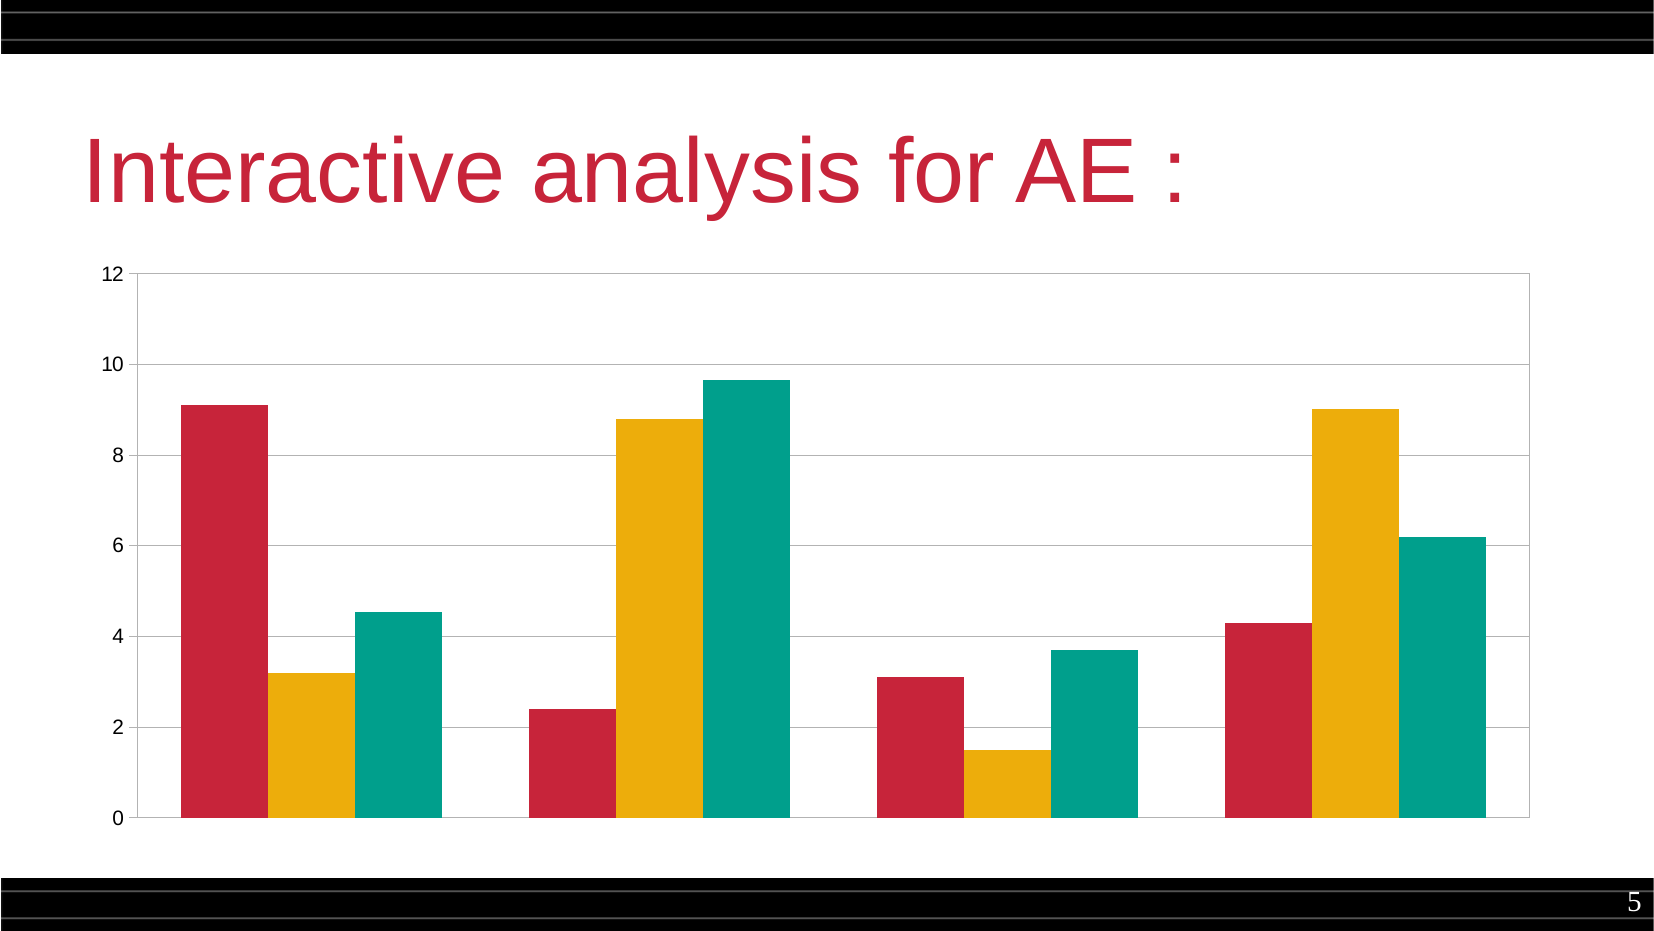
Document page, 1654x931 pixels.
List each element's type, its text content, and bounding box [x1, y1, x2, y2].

title Interactive analysis for AE : [82, 92, 1571, 249]
picture [1, 0, 1654, 54]
picture [1, 878, 1654, 931]
chart [71, 250, 1559, 842]
